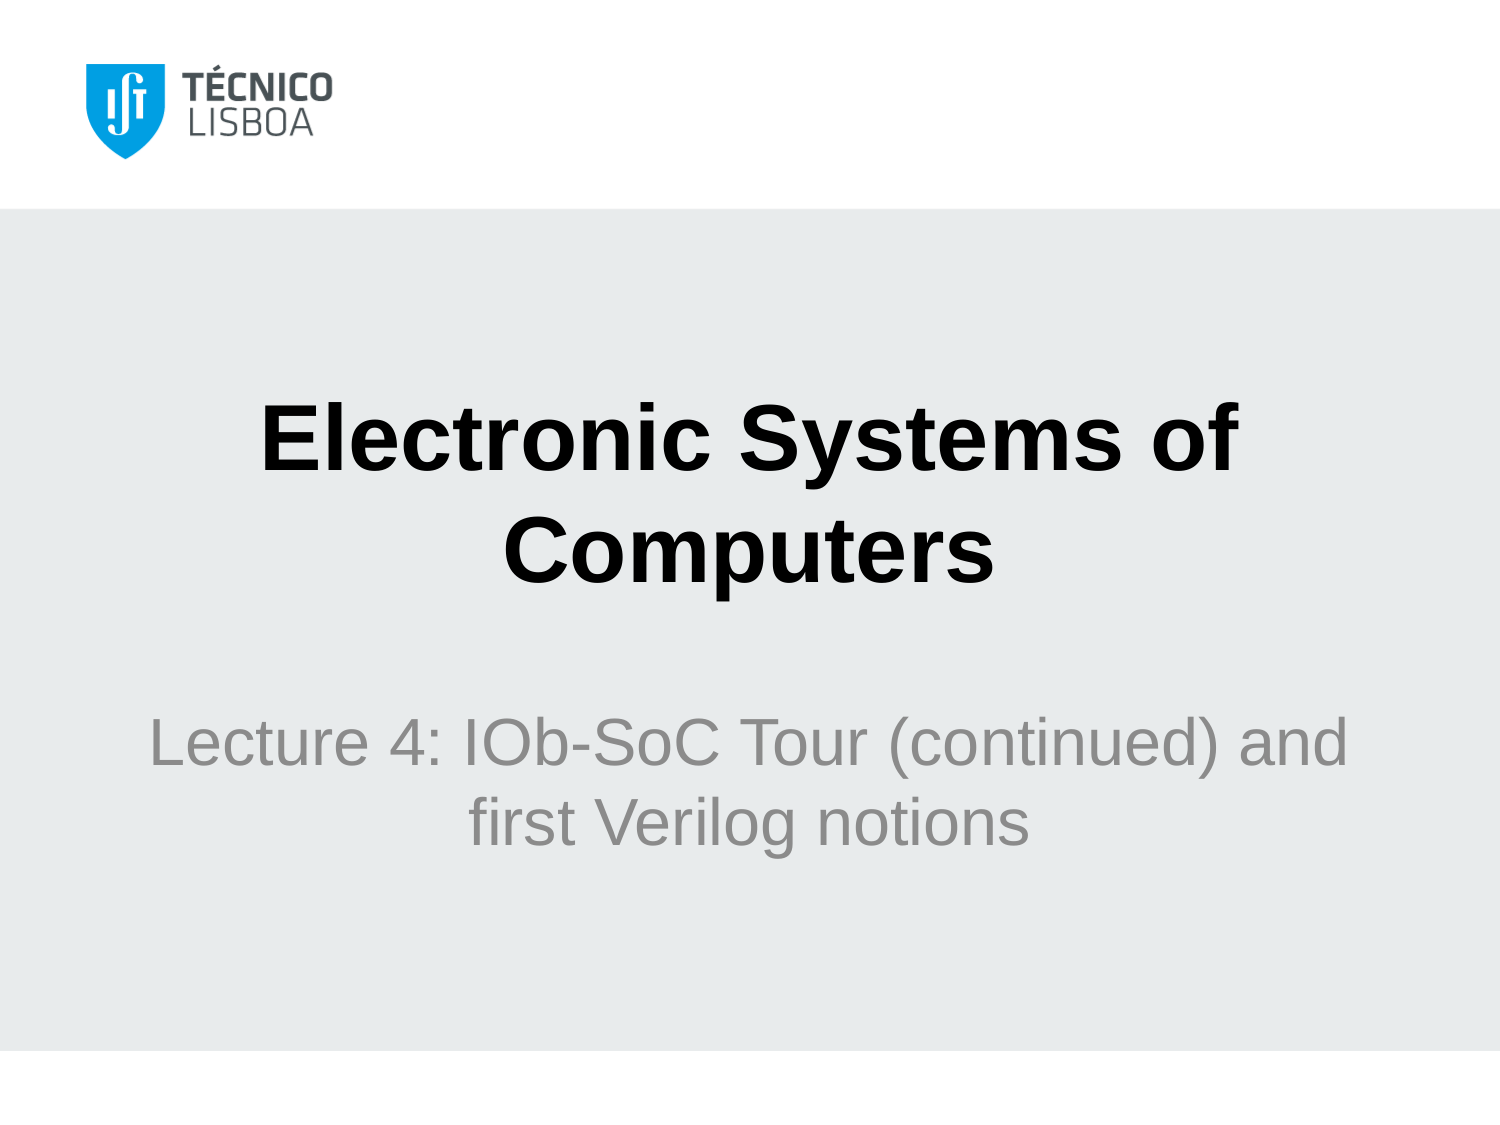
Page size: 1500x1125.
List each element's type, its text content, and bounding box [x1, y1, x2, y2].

picture [0, 0, 1500, 1125]
subtitle Lecture 4: IOb-SoC Tour (continued) and first Verilog notions [121, 691, 1378, 894]
title Electronic Systems of Computers [121, 322, 1378, 655]
